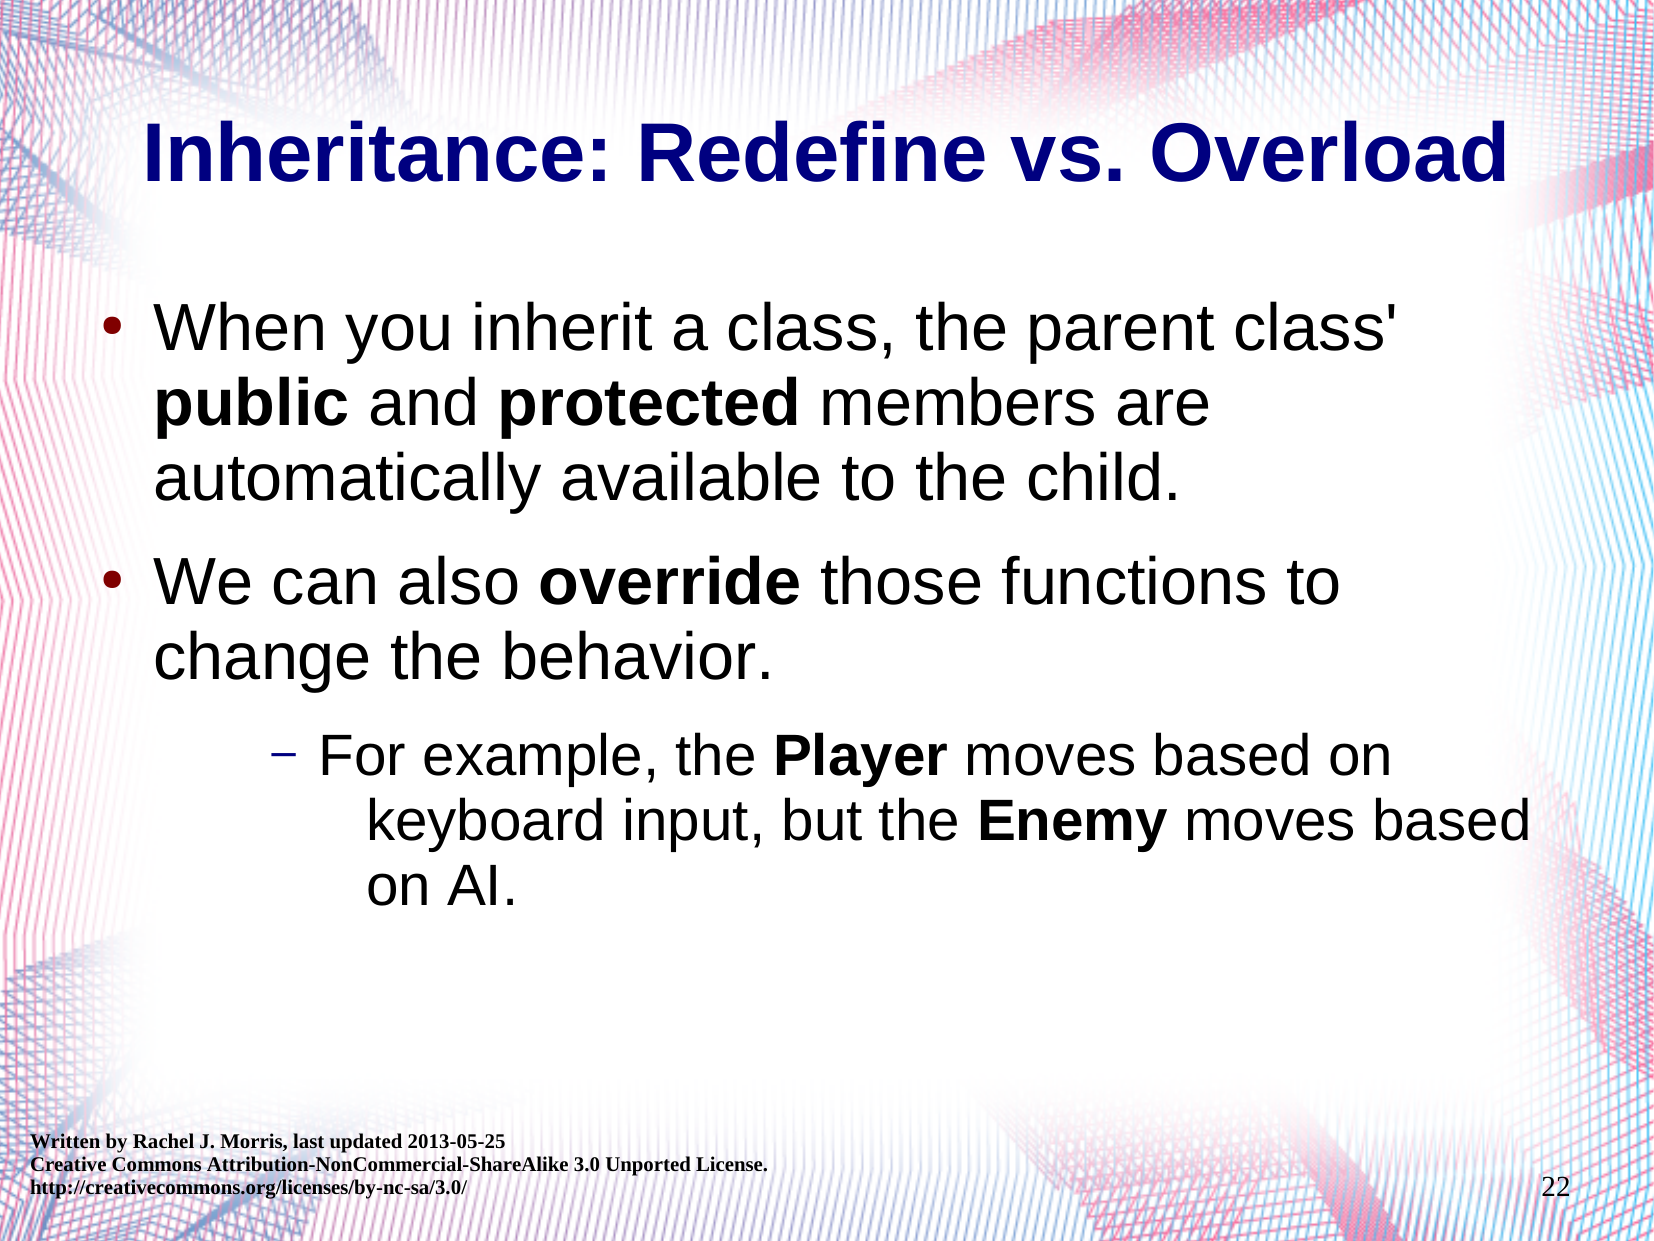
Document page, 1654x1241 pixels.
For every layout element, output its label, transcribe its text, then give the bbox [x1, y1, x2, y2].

list When you inherit a class, the parent class' public and protected members are automatically available to the child. We can also override those functions to change the behavior. For example, the Player moves based on keyboard input, but the Enemy moves based on AI. [82, 290, 1571, 1010]
picture [0, 0, 1654, 1241]
title Inheritance: Redefine vs. Overload [82, 49, 1571, 257]
